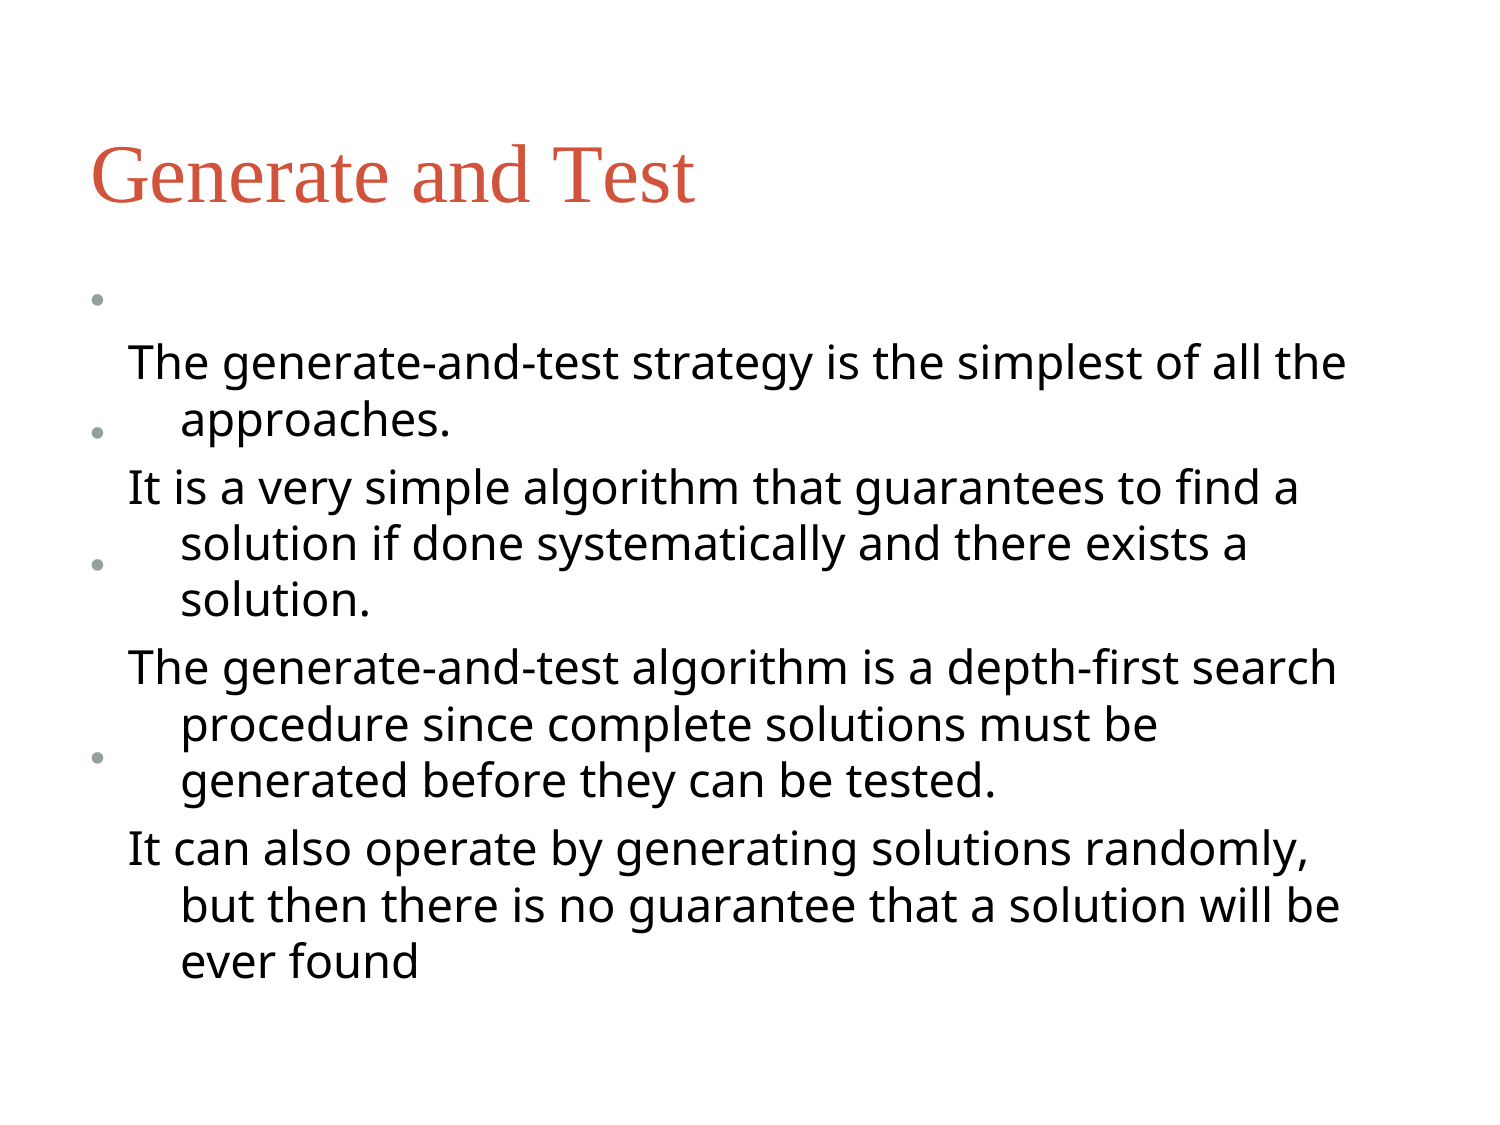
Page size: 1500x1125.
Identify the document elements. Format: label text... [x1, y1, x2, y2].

list The generate-and-test strategy is the simplest of all the approaches. It is a very simple algorithm that guarantees to find a solution if done systematically and there exists a solution. The generate-and-test algorithm is a depth-first search procedure since complete solutions must be generated before they can be tested. It can also operate by generating solutions randomly, but then there is no guarantee that a solution will be ever found [112, 324, 1387, 1000]
text_box The generate-and-test strategy is the simplest of all the approaches. It is a very simple algorithm that guarantees to find a solution if done systematically and there exists a solution. The generate-and-test algorithm is a depth-first search procedure since complete solutions must be generated before they can be tested. It can also operate by generating solutions randomly, but then there is no guarantee that a solution will be ever found. [75, 262, 1426, 1063]
title [112, 99, 1387, 287]
text_box Generate and Test [75, 87, 1426, 250]
text_box Generate and Test [102, 152, 112, 197]
